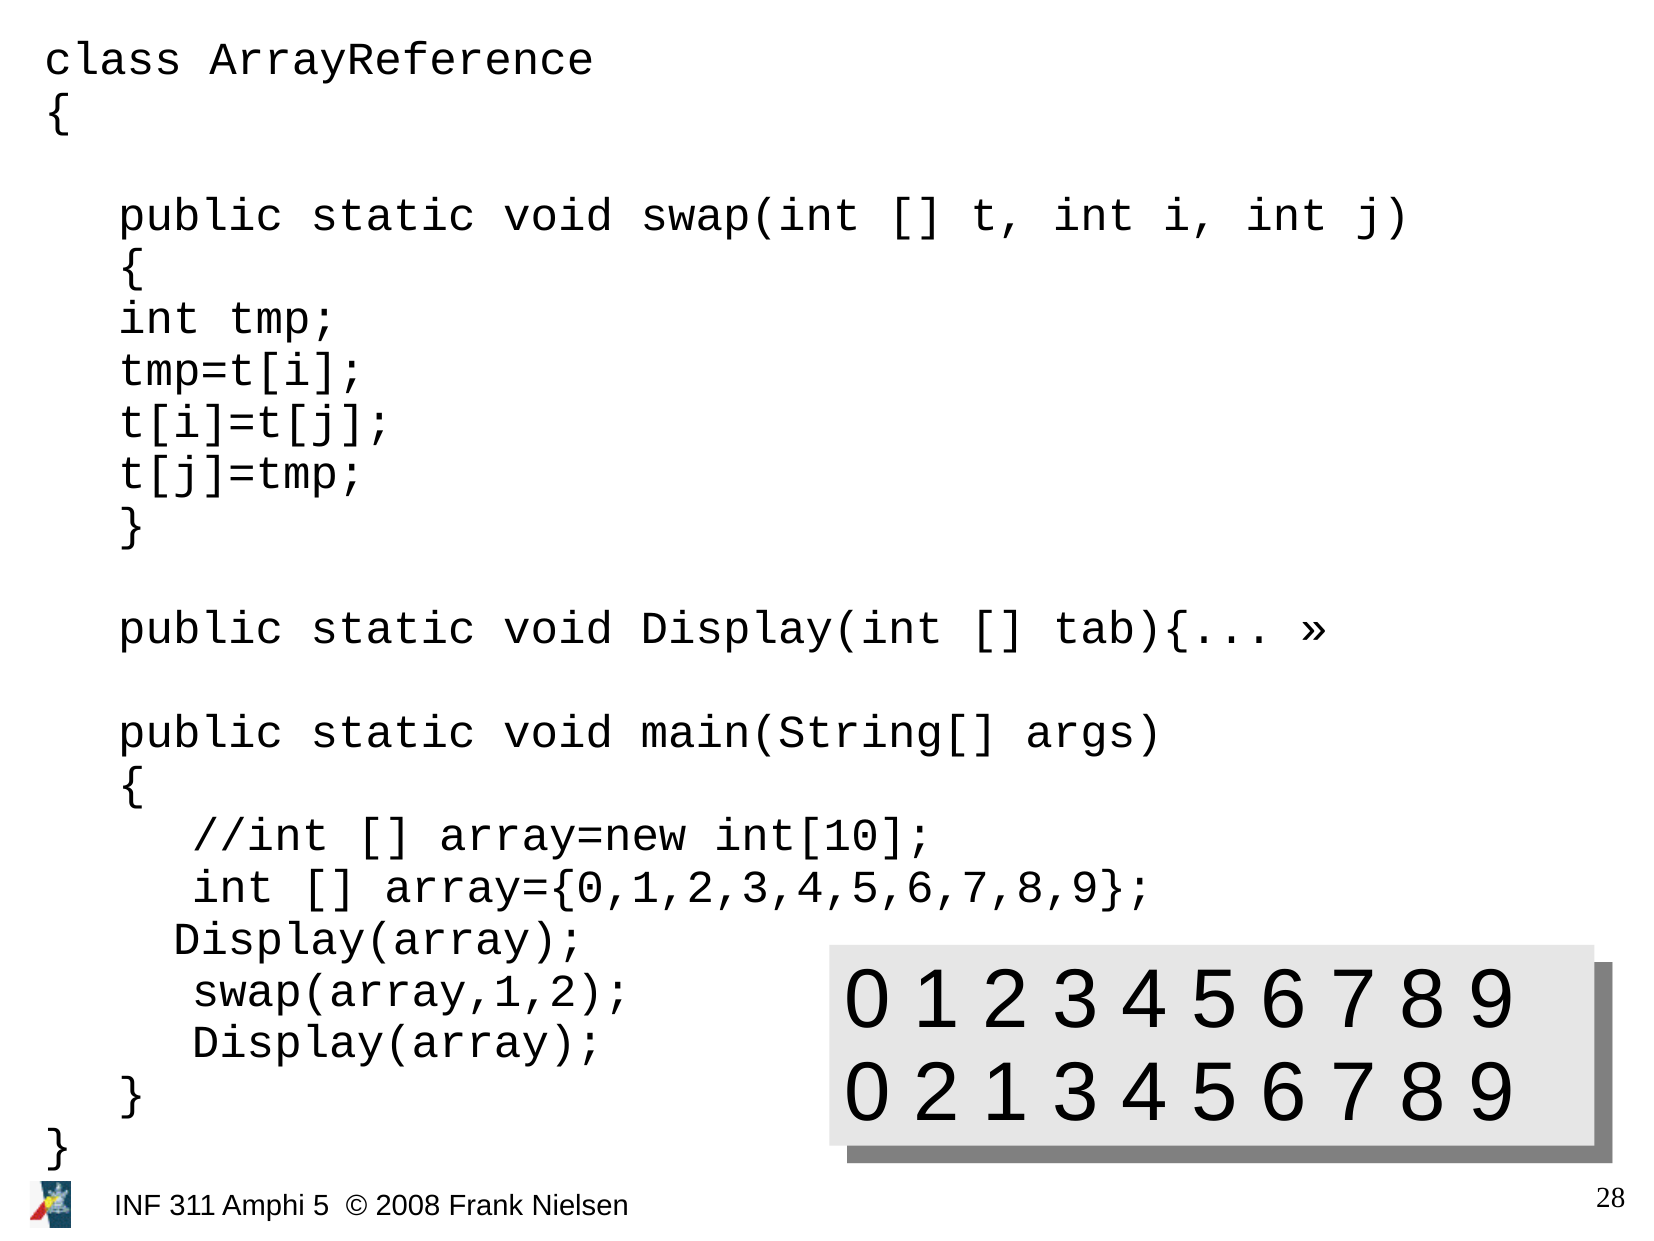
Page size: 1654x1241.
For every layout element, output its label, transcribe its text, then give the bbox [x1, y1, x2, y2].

text_box 0 1 2 3 4 5 6 7 8 9 0 2 1 3 4 5 6 7 8 9 [829, 944, 1595, 1146]
text_box class ArrayReference { public static void swap(int [] t, int i, int j) { int tmp; tmp=t[i]; t[i]=t[j]; t[j]=tmp; } public static void Display(int [] tab){... » public static void main(String[] args) { //int [] array=new int[10]; int [] array={0,1,2,3,4,5,6,7,8,9}; Display(array); swap(array,1,2); Display(array); } } [29, 29, 1625, 1241]
